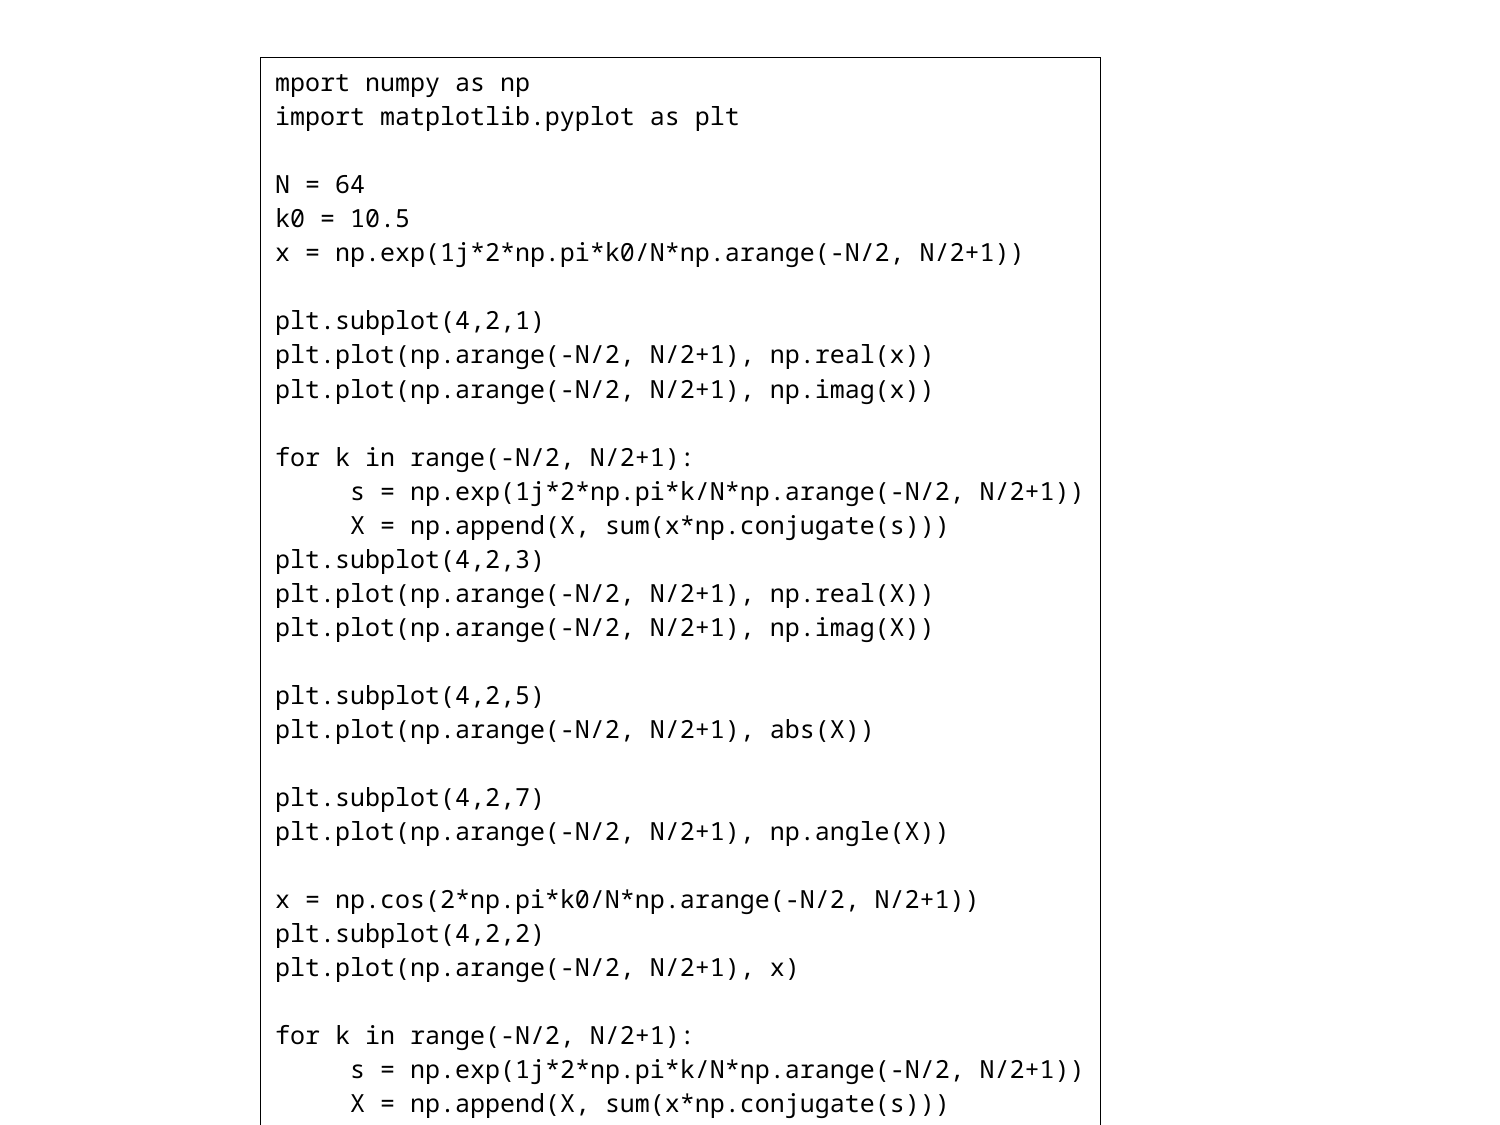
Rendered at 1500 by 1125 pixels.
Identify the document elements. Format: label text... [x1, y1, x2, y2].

text_box mport numpy as np import matplotlib.pyplot as plt N = 64 k0 = 10.5 x = np.exp(1j*2*np.pi*k0/N*np.arange(-N/2, N/2+1)) plt.subplot(4,2,1) plt.plot(np.arange(-N/2, N/2+1), np.real(x)) plt.plot(np.arange(-N/2, N/2+1), np.imag(x)) for k in range(-N/2, N/2+1): s = np.exp(1j*2*np.pi*k/N*np.arange(-N/2, N/2+1)) X = np.append(X, sum(x*np.conjugate(s))) plt.subplot(4,2,3) plt.plot(np.arange(-N/2, N/2+1), np.real(X)) plt.plot(np.arange(-N/2, N/2+1), np.imag(X)) plt.subplot(4,2,5) plt.plot(np.arange(-N/2, N/2+1), abs(X)) plt.subplot(4,2,7) plt.plot(np.arange(-N/2, N/2+1), np.angle(X)) x = np.cos(2*np.pi*k0/N*np.arange(-N/2, N/2+1)) plt.subplot(4,2,2) plt.plot(np.arange(-N/2, N/2+1), x) for k in range(-N/2, N/2+1): s = np.exp(1j*2*np.pi*k/N*np.arange(-N/2, N/2+1)) X = np.append(X, sum(x*np.conjugate(s))) plt.subplot(4,2,4) plt.plot(np.arange(-N/2, N/2+1), np.real(X)) plt.plot(np.arange(-N/2, N/2+1), np.imag(X)) plt.subplot(4,2,6) plt.plot(np.arange(-N/2, N/2+1), abs(X)) plt.subplot(4,2,8) plt.plot(np.arange(-N/2, N/2+1), np.angle(X)) [260, 57, 1100, 1075]
